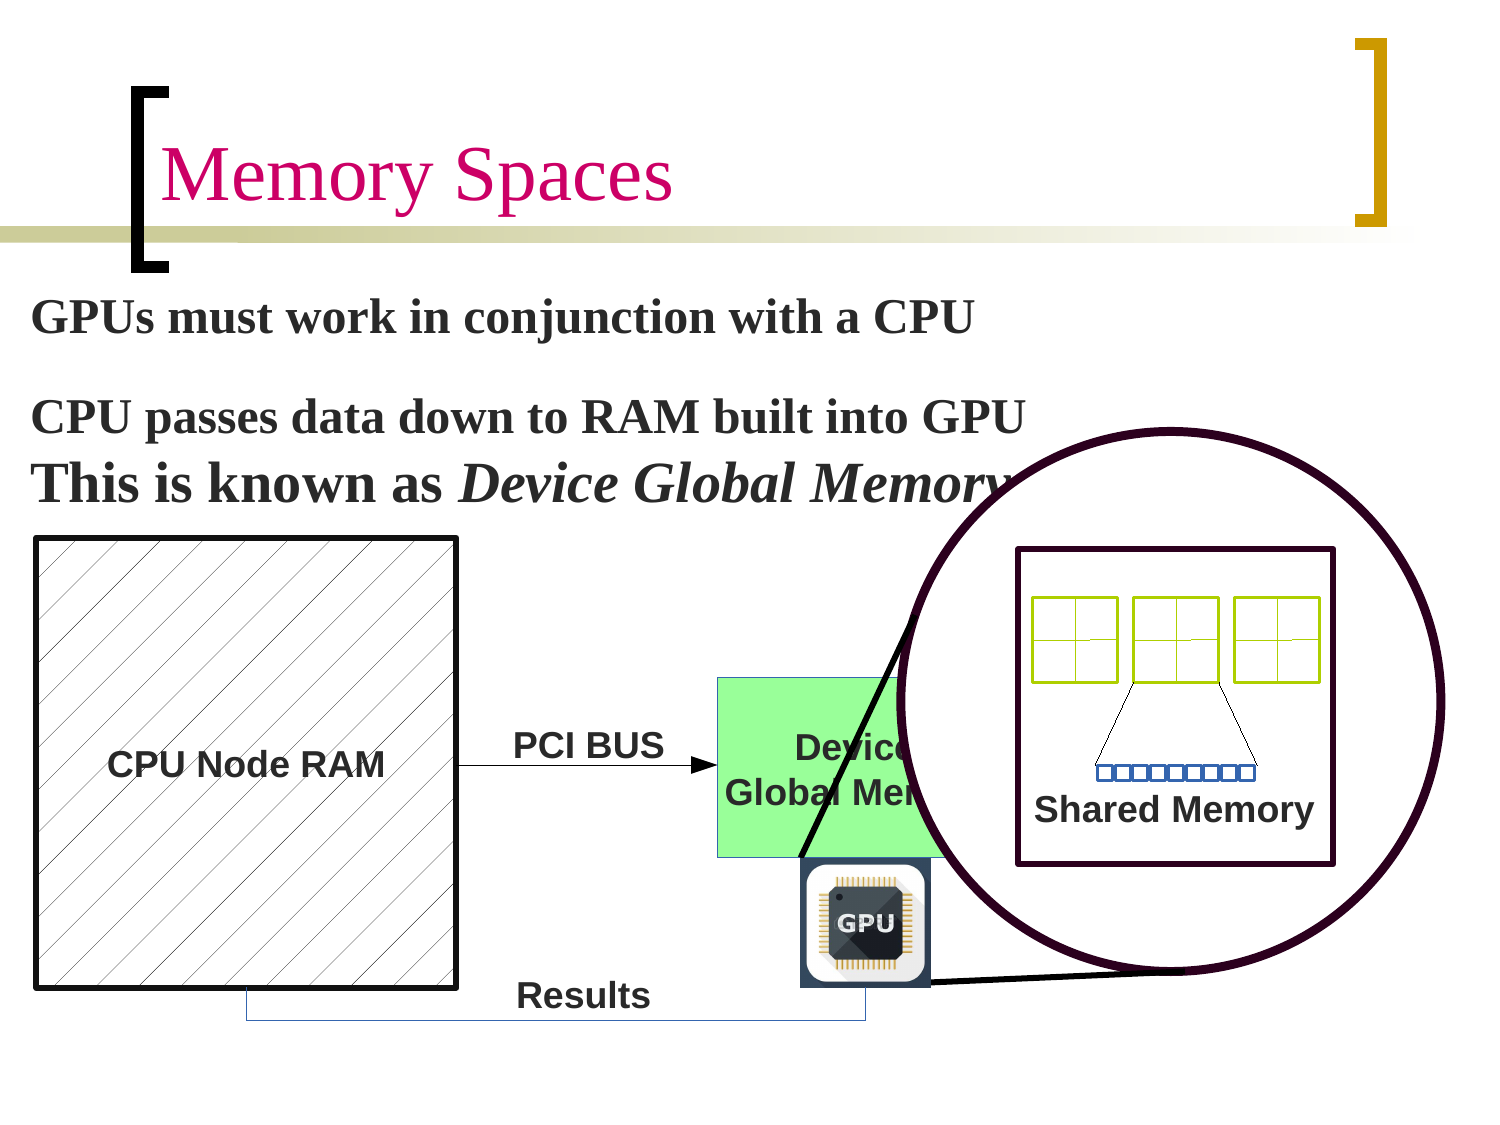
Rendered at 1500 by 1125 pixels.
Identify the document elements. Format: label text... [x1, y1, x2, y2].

text_box CPU passes data down to RAM built into GPU This is known as Device Global Memory [15, 376, 1043, 522]
text_box Results [501, 964, 667, 1024]
text_box Device Global Memory [717, 677, 882, 858]
text_box GPUs must work in conjunction with a CPU [15, 276, 991, 351]
text_box [900, 431, 1441, 972]
text_box Device Global Memory [805, 677, 950, 858]
text_box CPU Node RAM [36, 537, 457, 988]
picture [800, 858, 931, 988]
text_box PCI BUS [498, 714, 680, 774]
title Memory Spaces [75, 0, 1353, 225]
text_box Shared Memory [1019, 777, 1330, 838]
